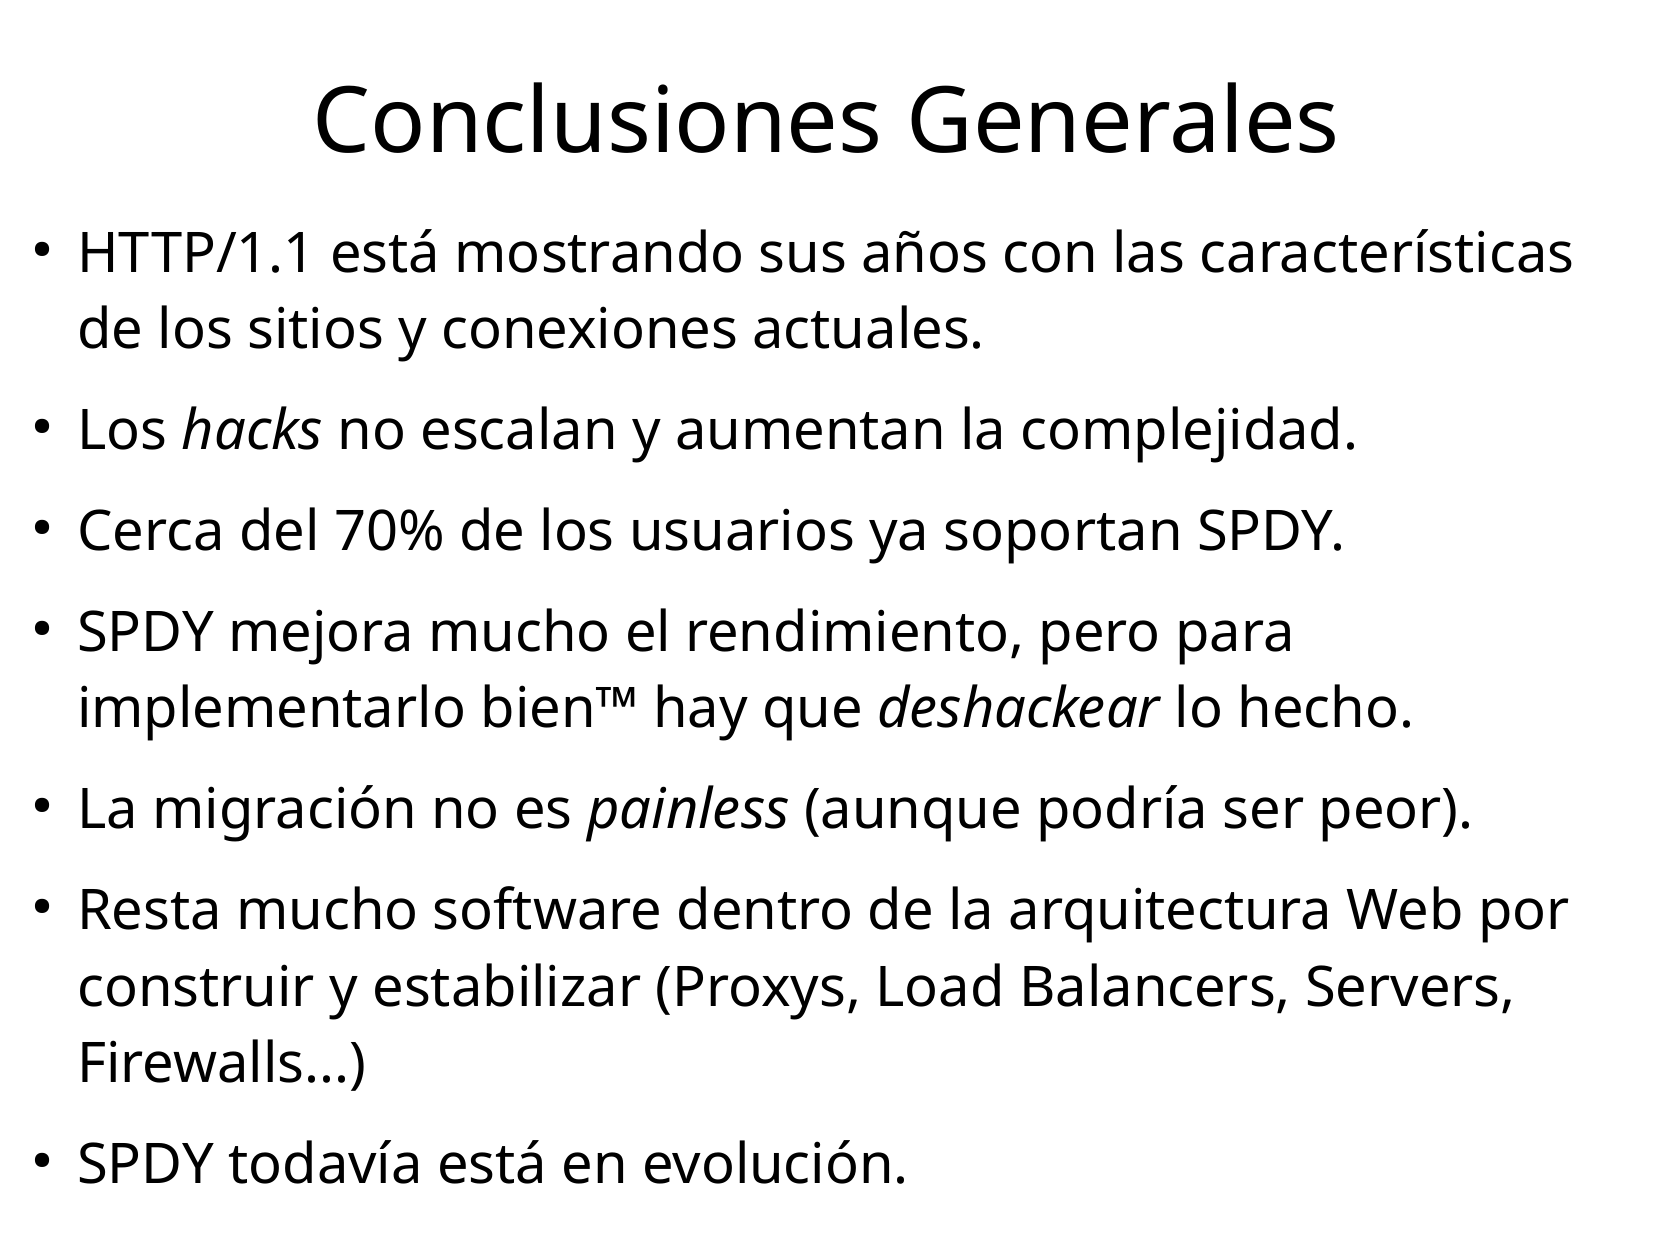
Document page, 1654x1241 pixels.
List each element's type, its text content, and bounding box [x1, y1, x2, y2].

list HTTP/1.1 está mostrando sus años con las características de los sitios y conexiones actuales. Los hacks no escalan y aumentan la complejidad. Cerca del 70% de los usuarios ya soportan SPDY. SPDY mejora mucho el rendimiento, pero para implementarlo bien™ hay que deshackear lo hecho. La migración no es painless (aunque podría ser peor). Resta mucho software dentro de la arquitectura Web por construir y estabilizar (Proxys, Load Balancers, Servers, Firewalls...) SPDY todavía está en evolución. [17, 212, 1648, 1205]
title Conclusiones Generales [82, 13, 1571, 212]
